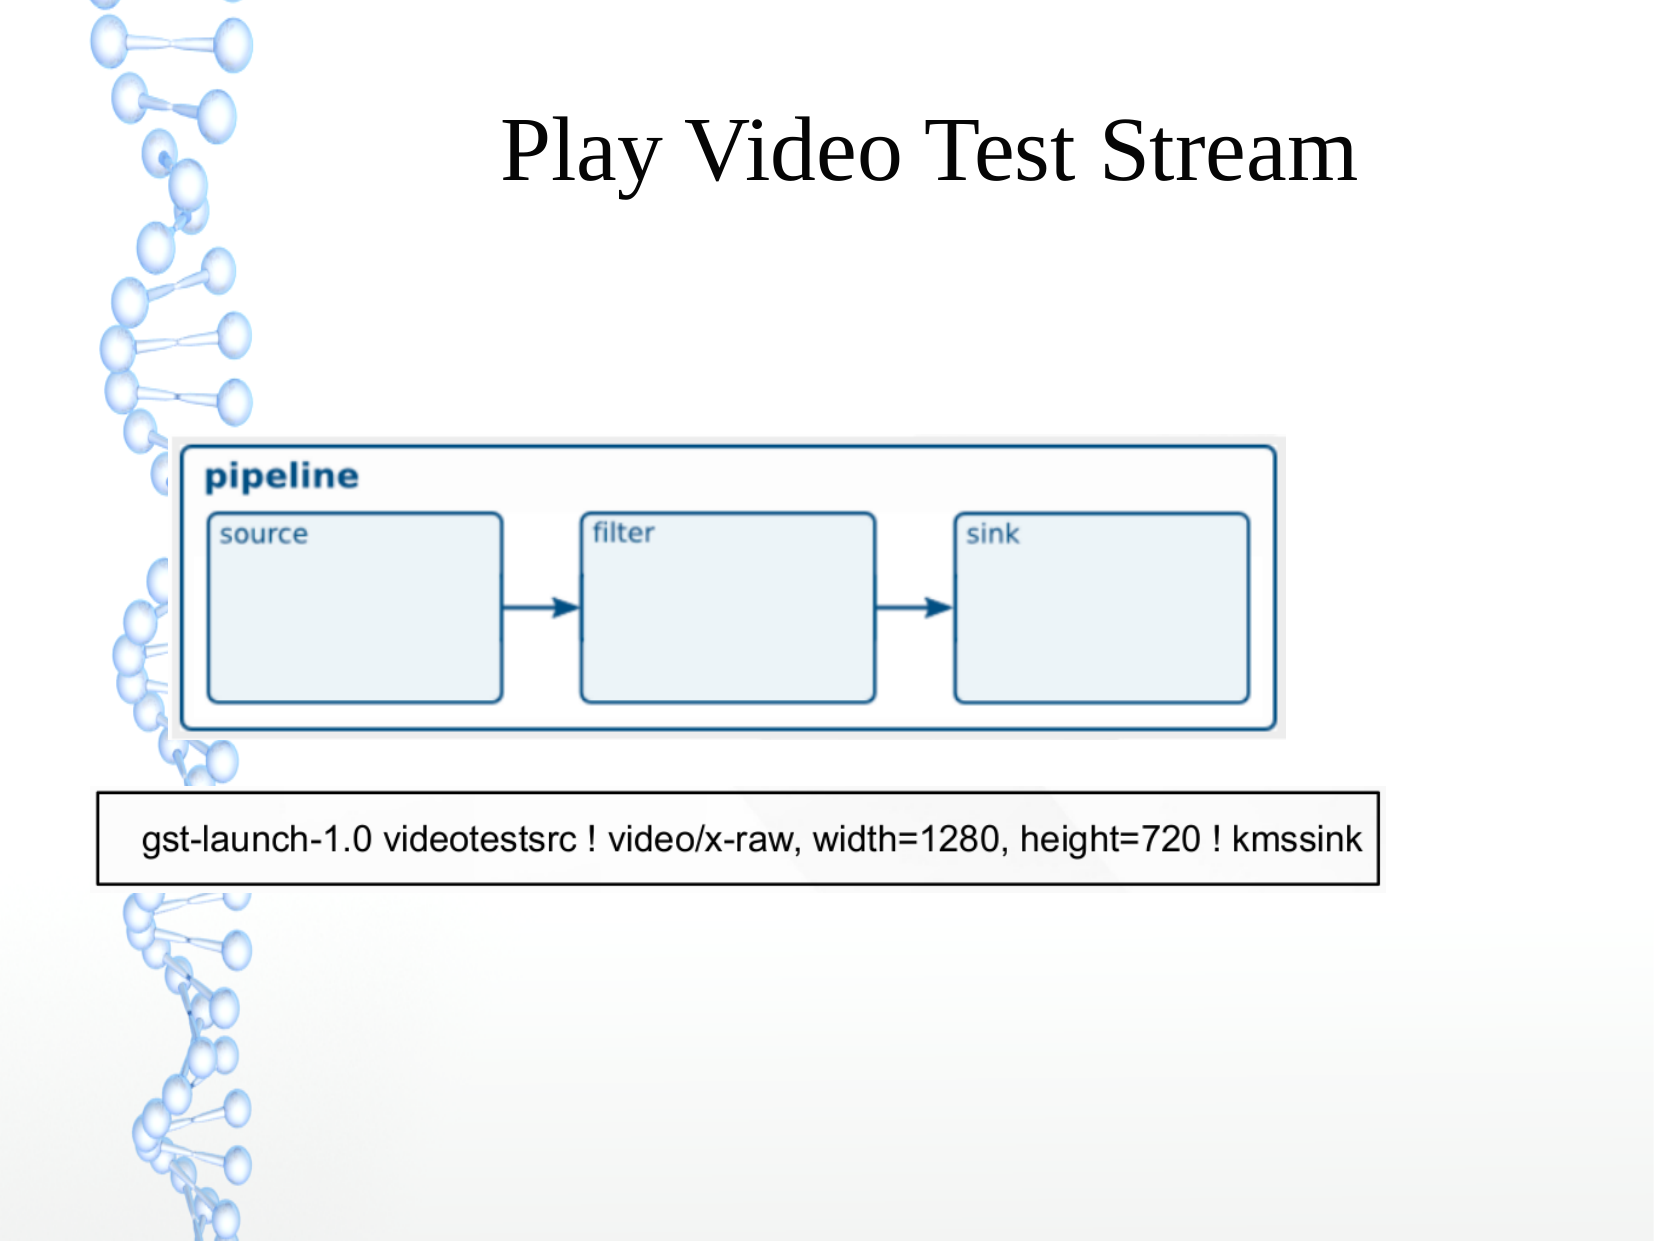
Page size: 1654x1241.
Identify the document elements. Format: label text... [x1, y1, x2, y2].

title Play Video Test Stream [265, 47, 1595, 252]
picture [0, 0, 1654, 1241]
